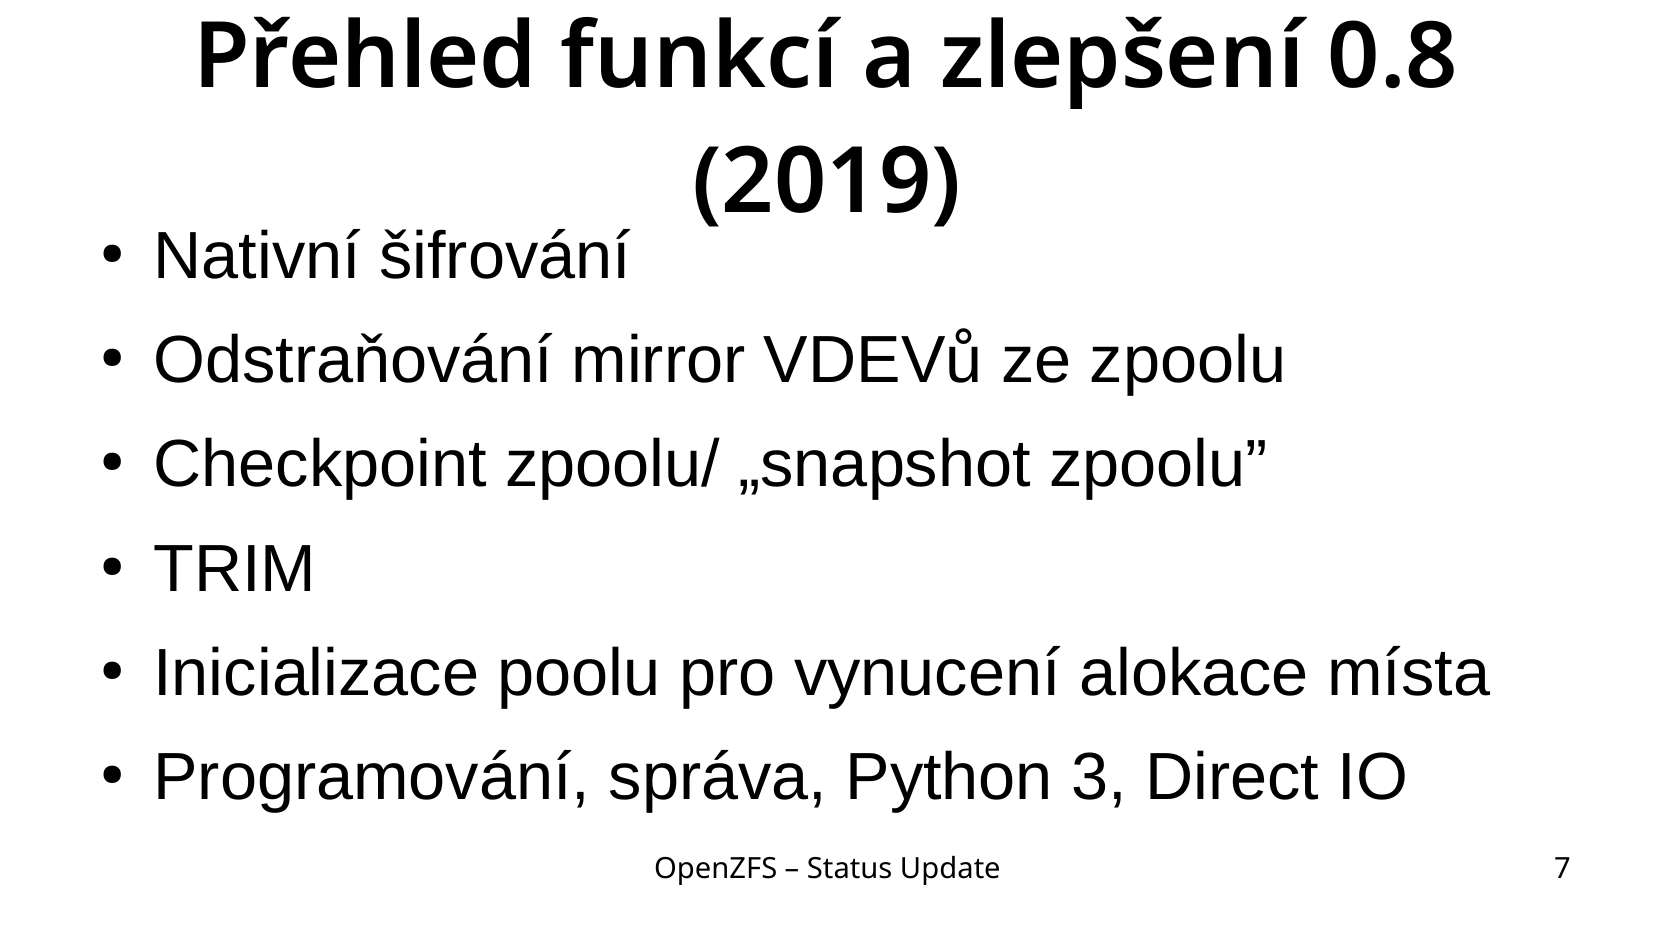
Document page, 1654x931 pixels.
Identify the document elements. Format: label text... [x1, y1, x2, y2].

list Nativní šifrování Odstraňování mirror VDEVů ze zpoolu Checkpoint zpoolu/ „snapshot zpoolu” TRIM Inicializace poolu pro vynucení alokace místa Programování, správa, Python 3, Direct IO [82, 217, 1571, 826]
title Přehled funkcí a zlepšení 0.8 (2019) [82, 37, 1571, 193]
